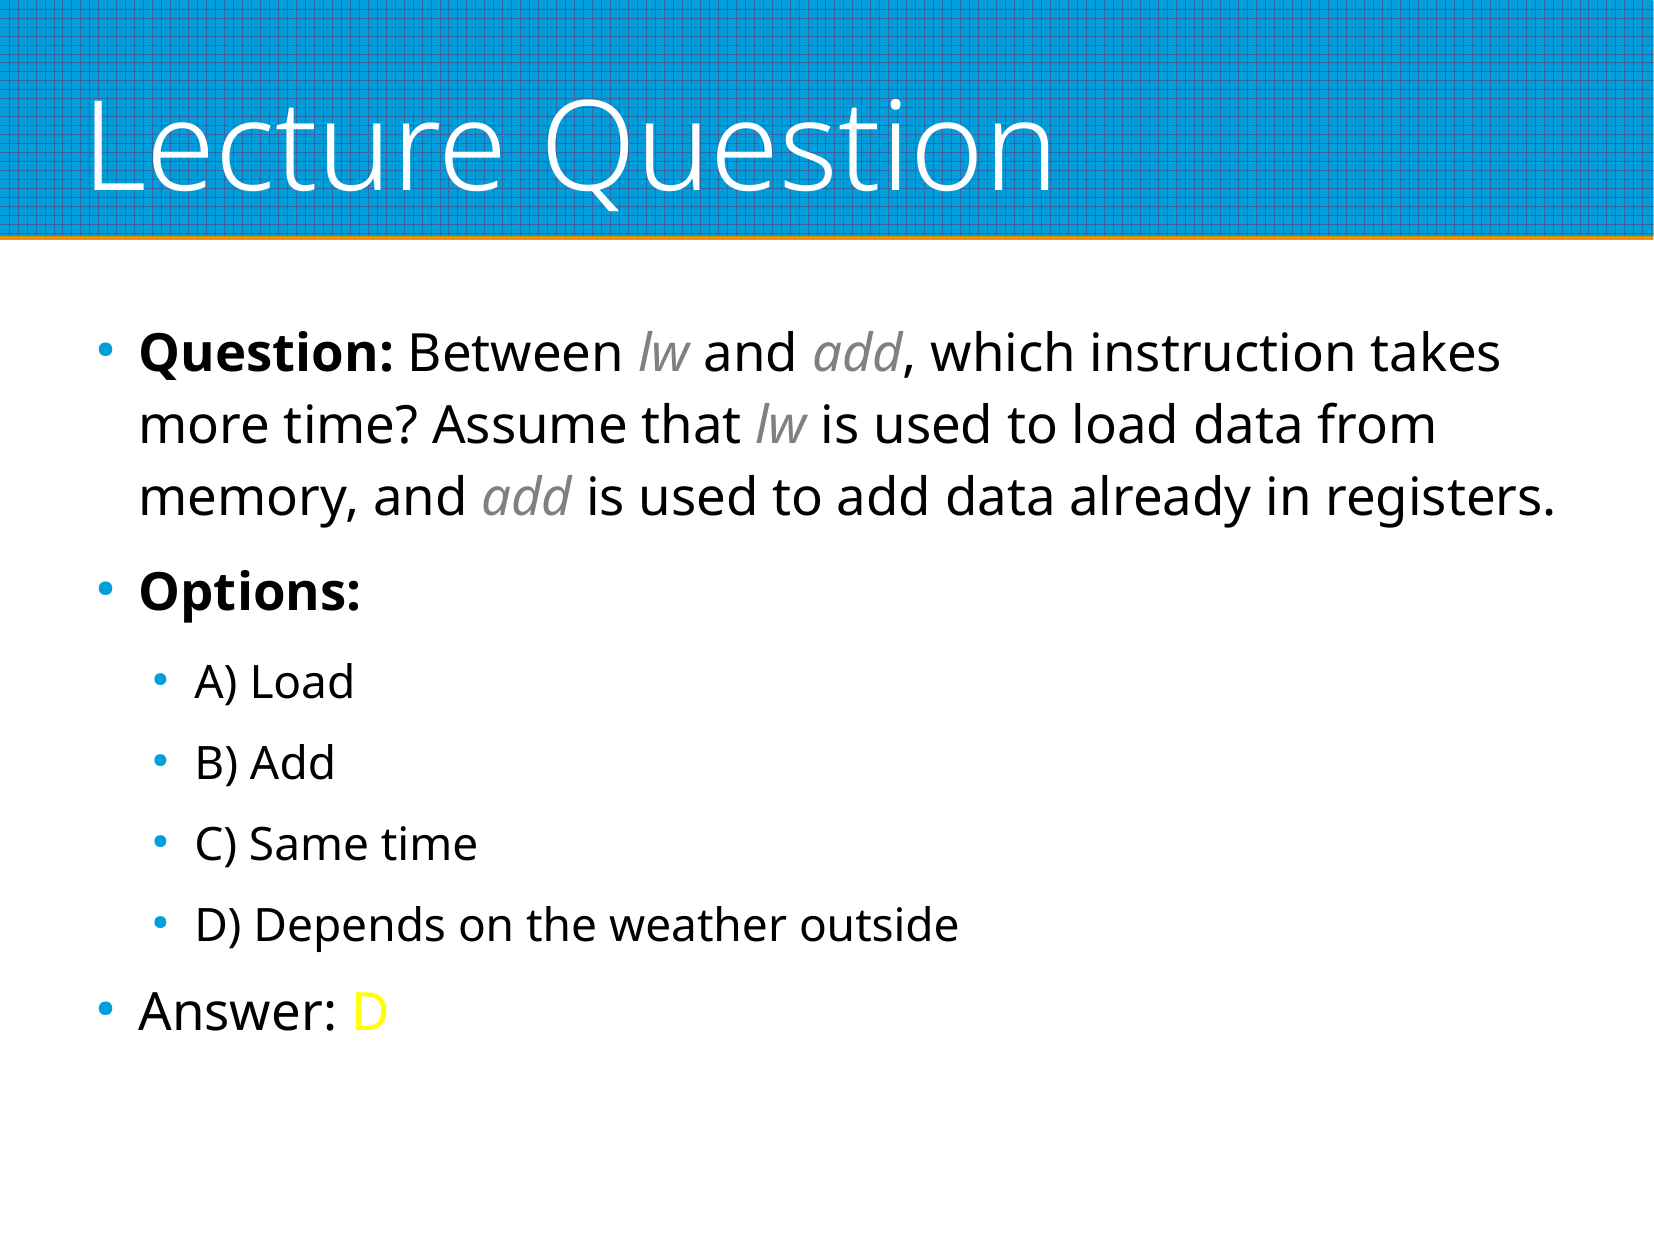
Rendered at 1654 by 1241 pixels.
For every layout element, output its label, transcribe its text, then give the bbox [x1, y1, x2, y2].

title Lecture Question [82, 19, 1571, 227]
list Question: Between lw and add, which instruction takes more time? Assume that lw is used to load data from memory, and add is used to add data already in registers. Options: A) Load B) Add C) Same time D) Depends on the weather outside Answer: D [82, 314, 1563, 1081]
